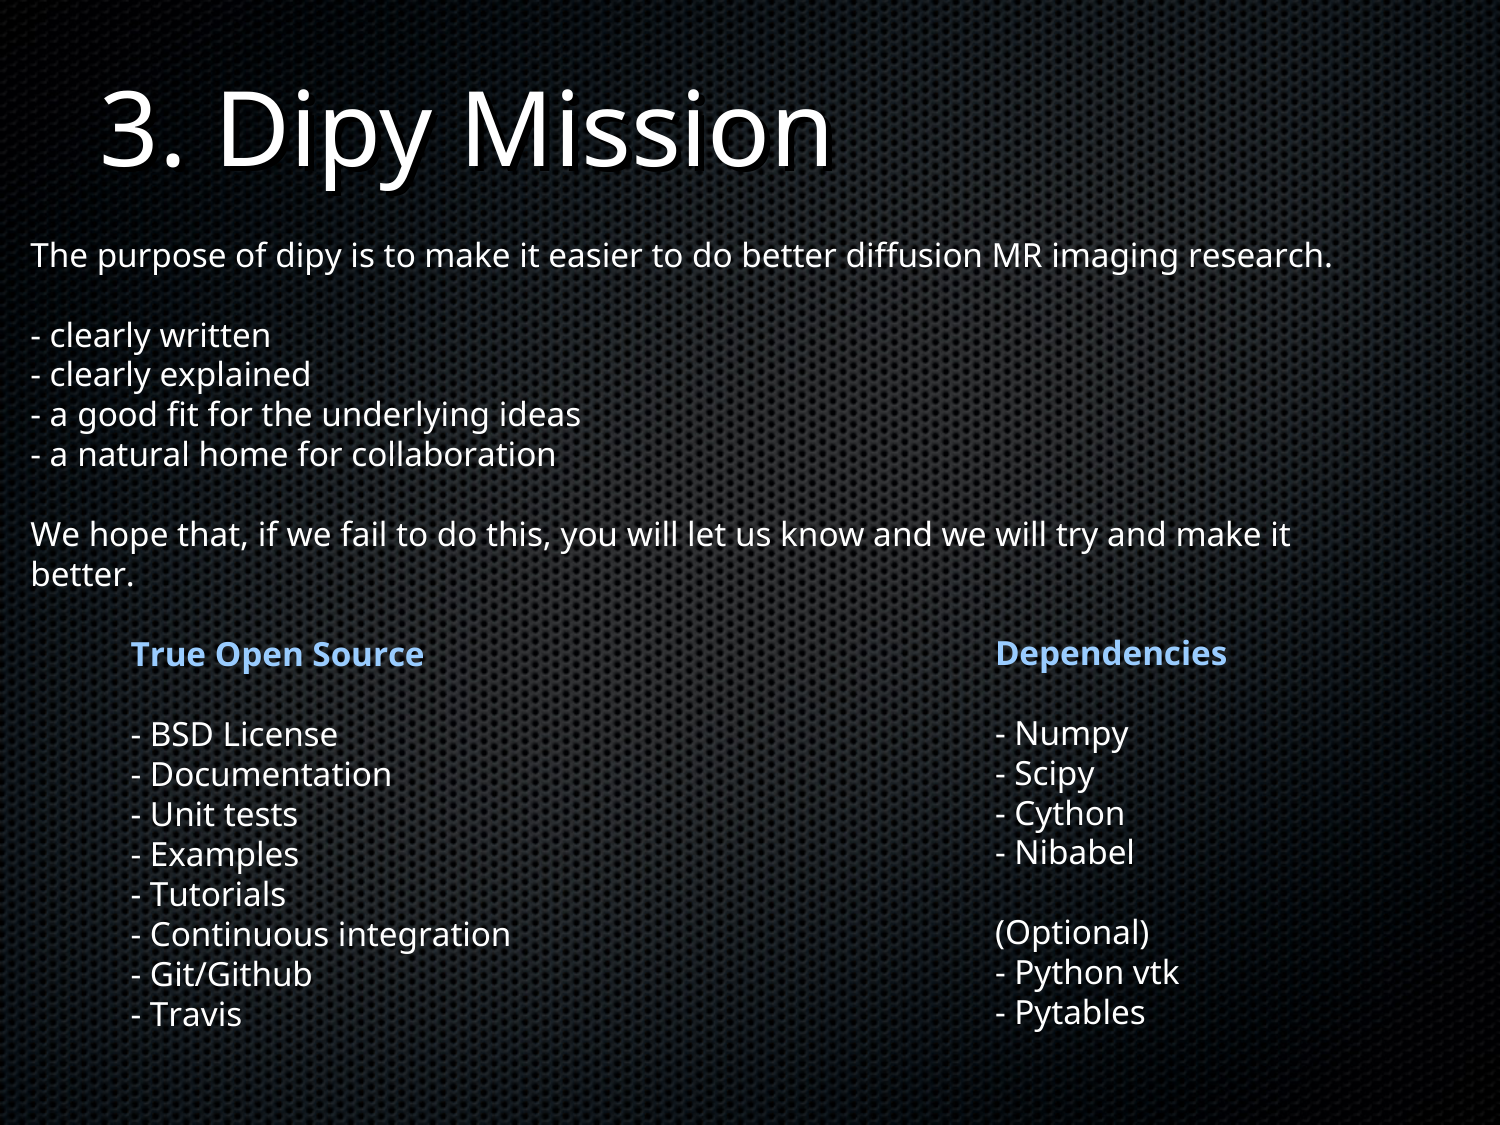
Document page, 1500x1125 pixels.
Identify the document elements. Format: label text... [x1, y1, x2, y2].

text_box The purpose of dipy is to make it easier to do better diffusion MR imaging research. - clearly written - clearly explained - a good fit for the underlying ideas - a natural home for collaboration We hope that, if we fail to do this, you will let us know and we will try and make it better. [15, 186, 1451, 641]
text_box Dependencies - Numpy - Scipy - Cython - Nibabel (Optional) - Python vtk - Pytables [980, 641, 1274, 1079]
title 3. Dipy Mission [91, 32, 1411, 216]
picture [0, 0, 1500, 1125]
text_box True Open Source - BSD License - Documentation - Unit tests - Examples - Tutorials - Continuous integration - Git/Github - Travis [115, 641, 549, 1125]
